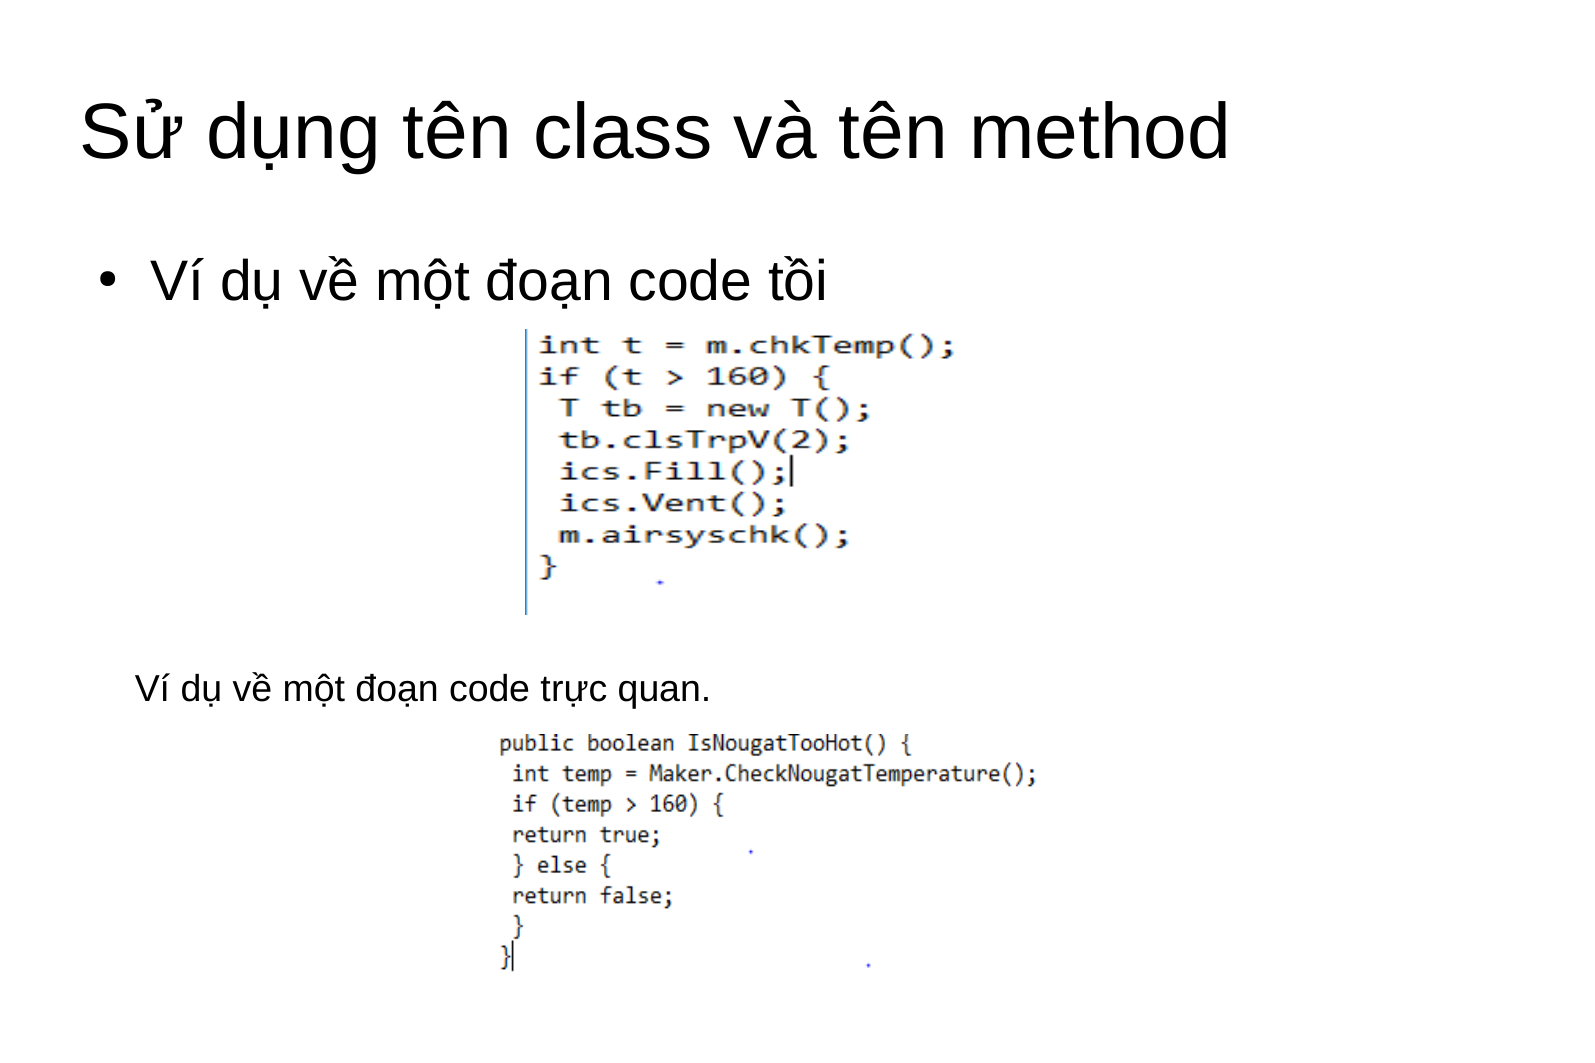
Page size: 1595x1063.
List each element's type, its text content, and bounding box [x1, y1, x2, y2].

picture [498, 734, 1051, 991]
list Ví dụ về một đoạn code tồi [79, 248, 1515, 951]
picture [525, 329, 991, 616]
title Sử dụng tên class và tên method [79, 42, 1515, 220]
text_box Ví dụ về một đoạn code trực quan. [120, 660, 727, 759]
